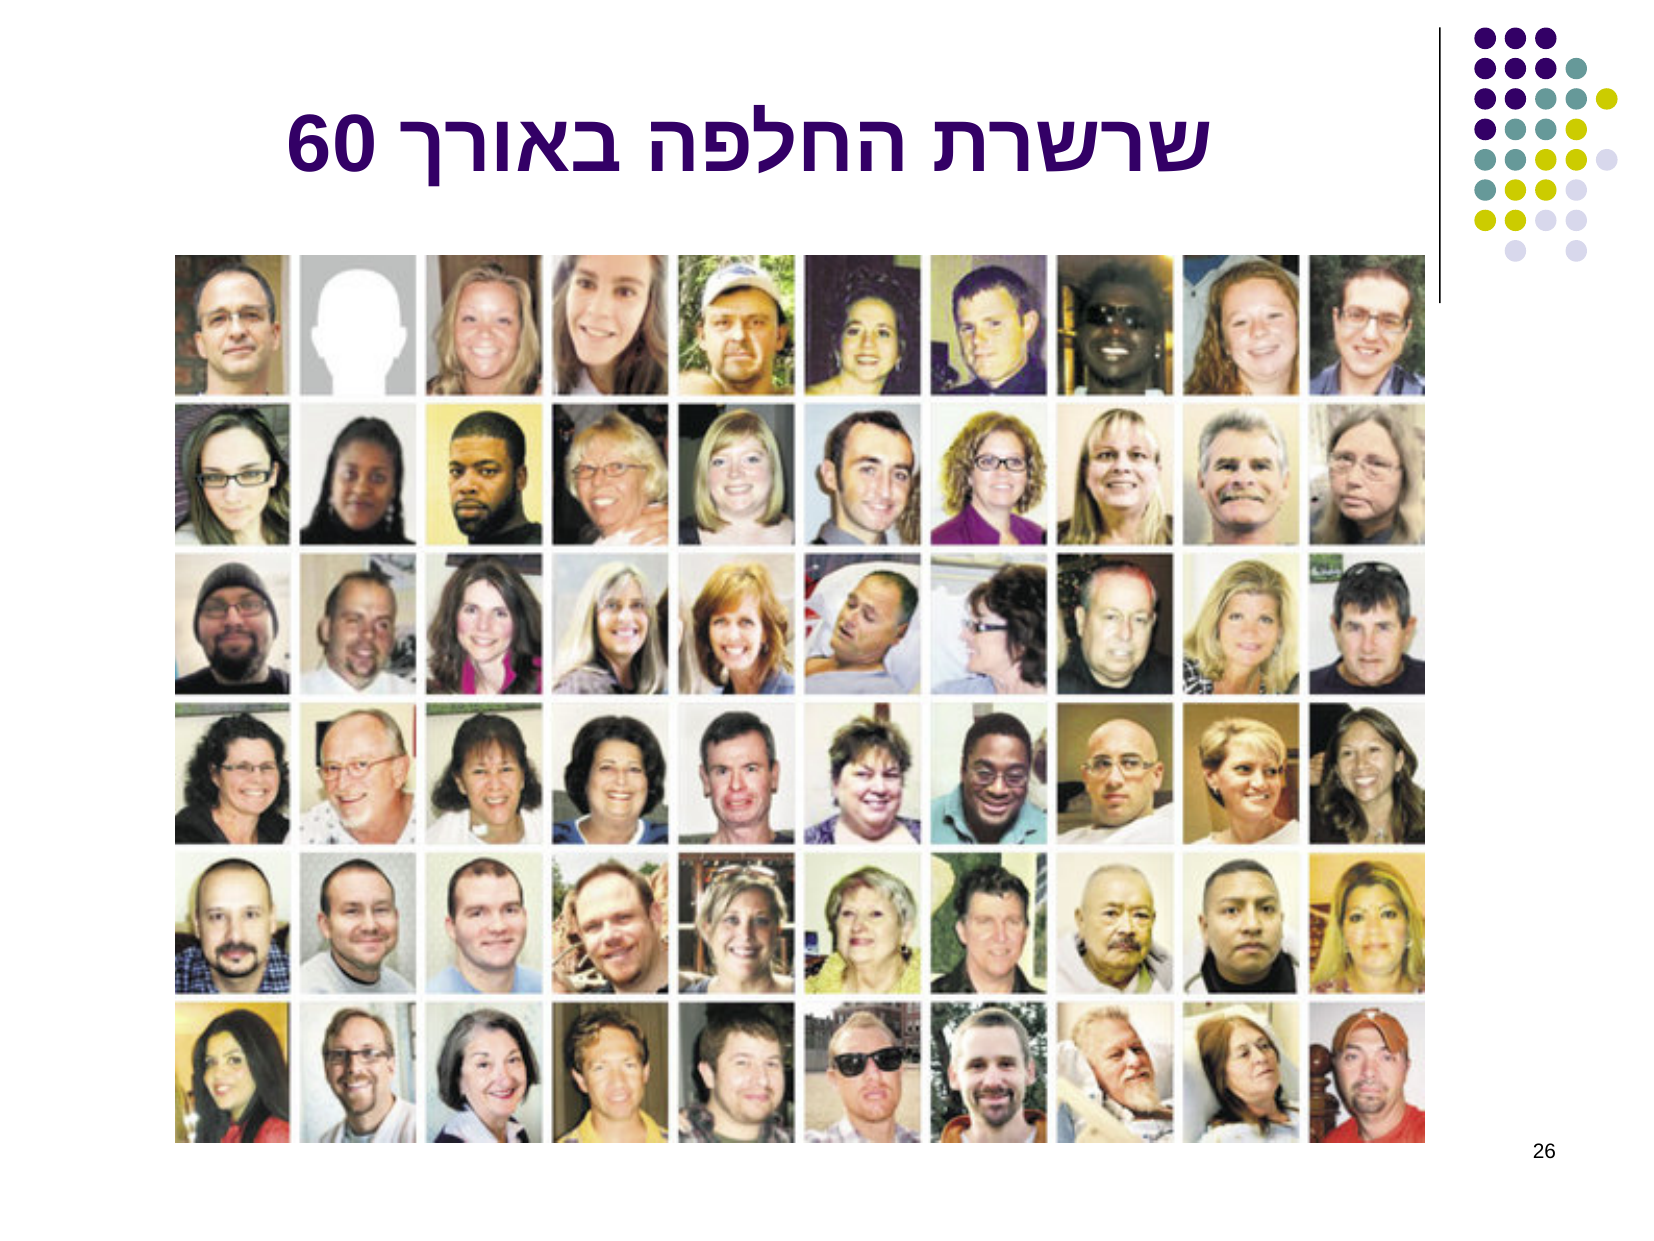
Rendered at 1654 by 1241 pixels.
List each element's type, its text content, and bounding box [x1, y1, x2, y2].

slide_number <number> [1185, 1129, 1571, 1213]
title שרשרת החלפה באורך 60 [0, 105, 1531, 196]
picture [175, 255, 1425, 1143]
